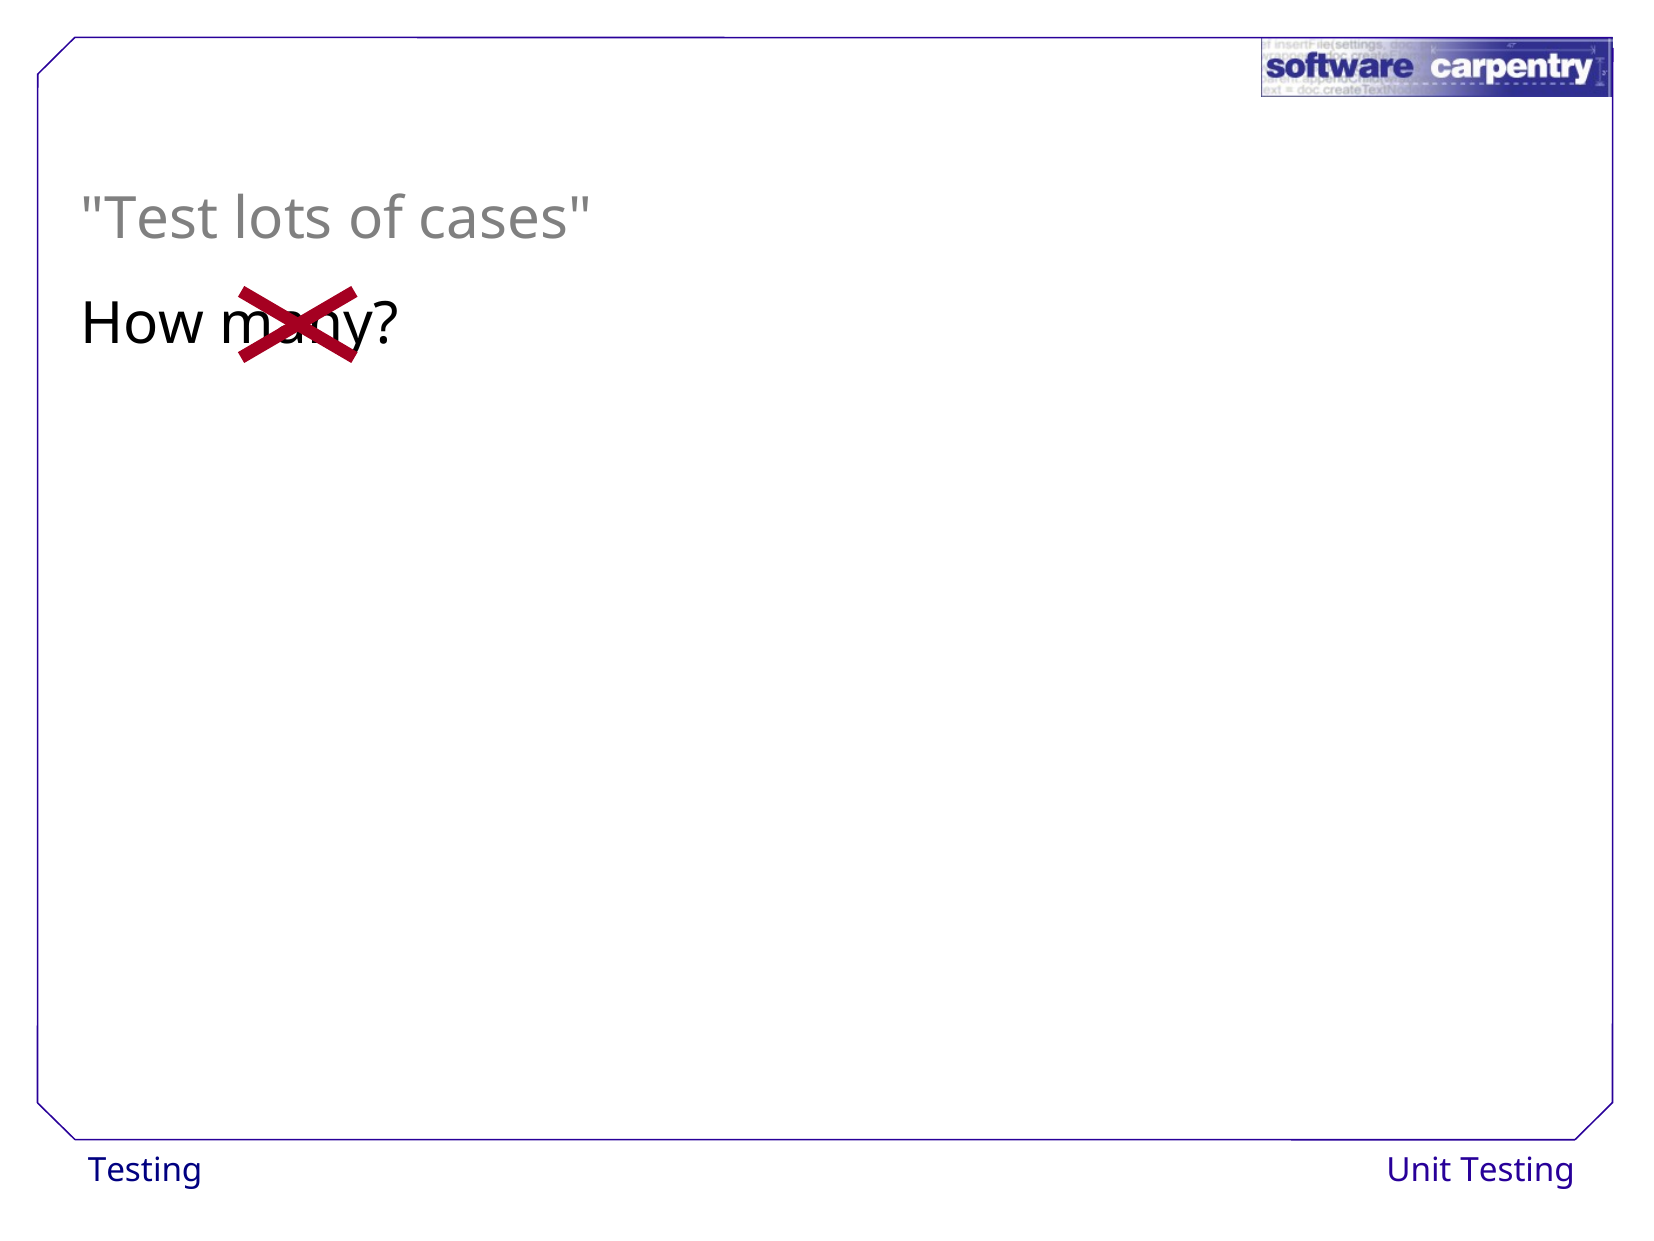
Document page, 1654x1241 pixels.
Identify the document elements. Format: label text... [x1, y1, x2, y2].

picture [1261, 39, 1613, 97]
text_box "Test lots of cases" How many? [65, 137, 758, 364]
